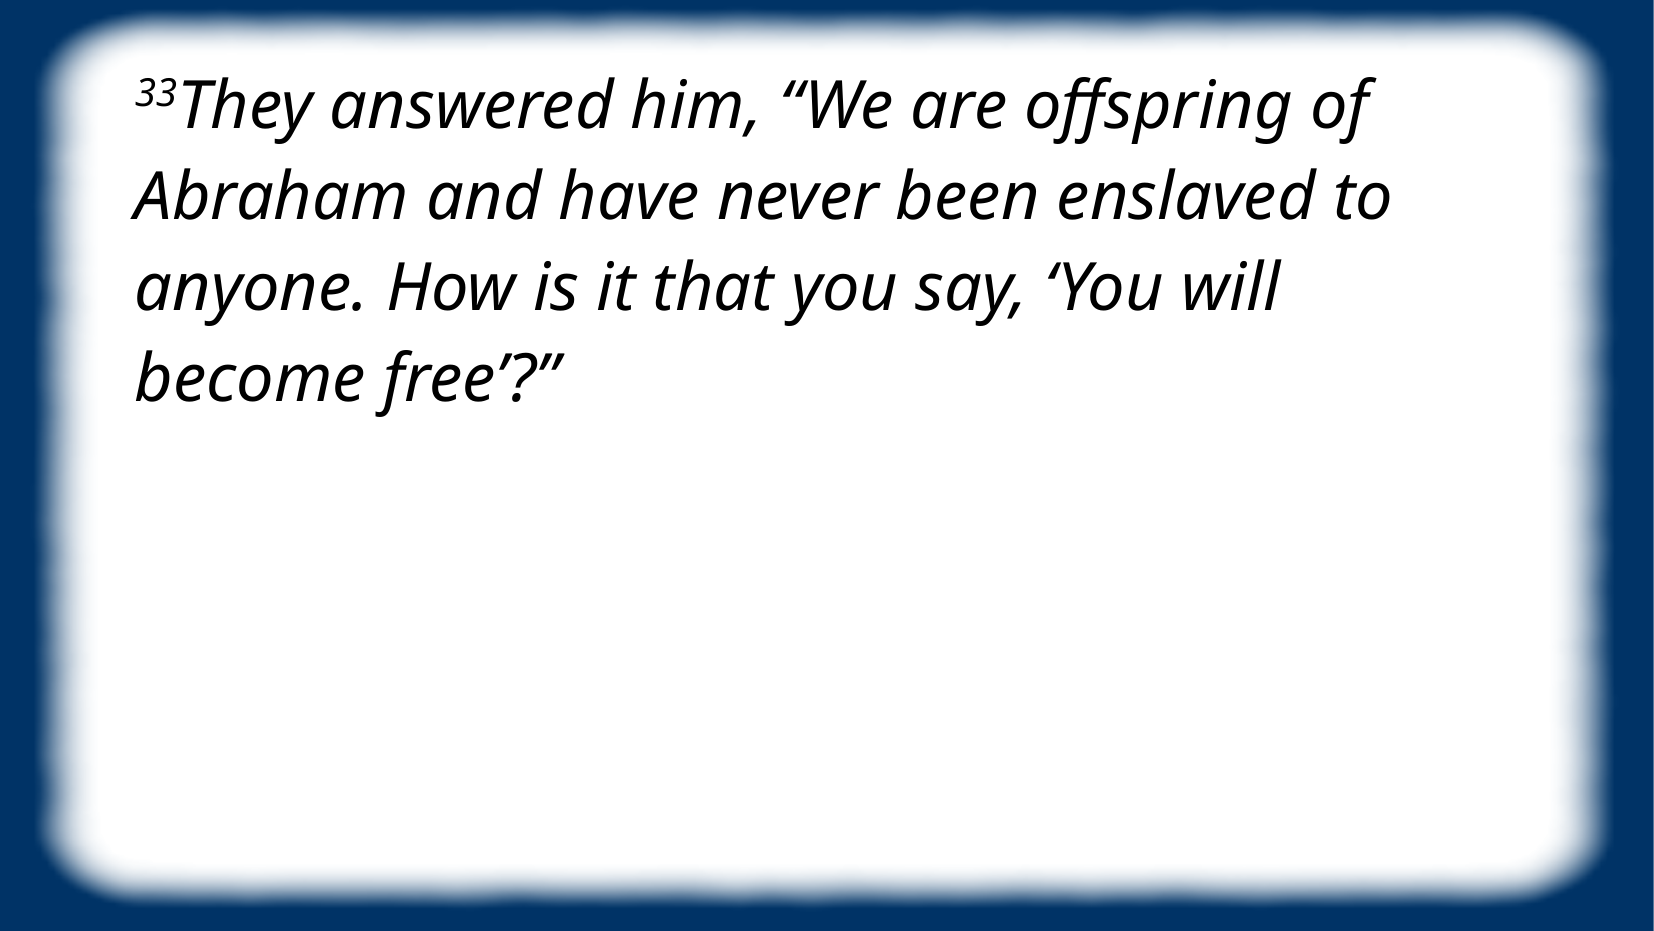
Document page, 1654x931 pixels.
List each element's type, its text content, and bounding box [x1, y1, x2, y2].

picture [0, 0, 1654, 931]
text_box 33They answered him, “We are offspring of Abraham and have never been enslaved to anyone. How is it that you say, ‘You will become free’?” [120, 50, 1546, 421]
